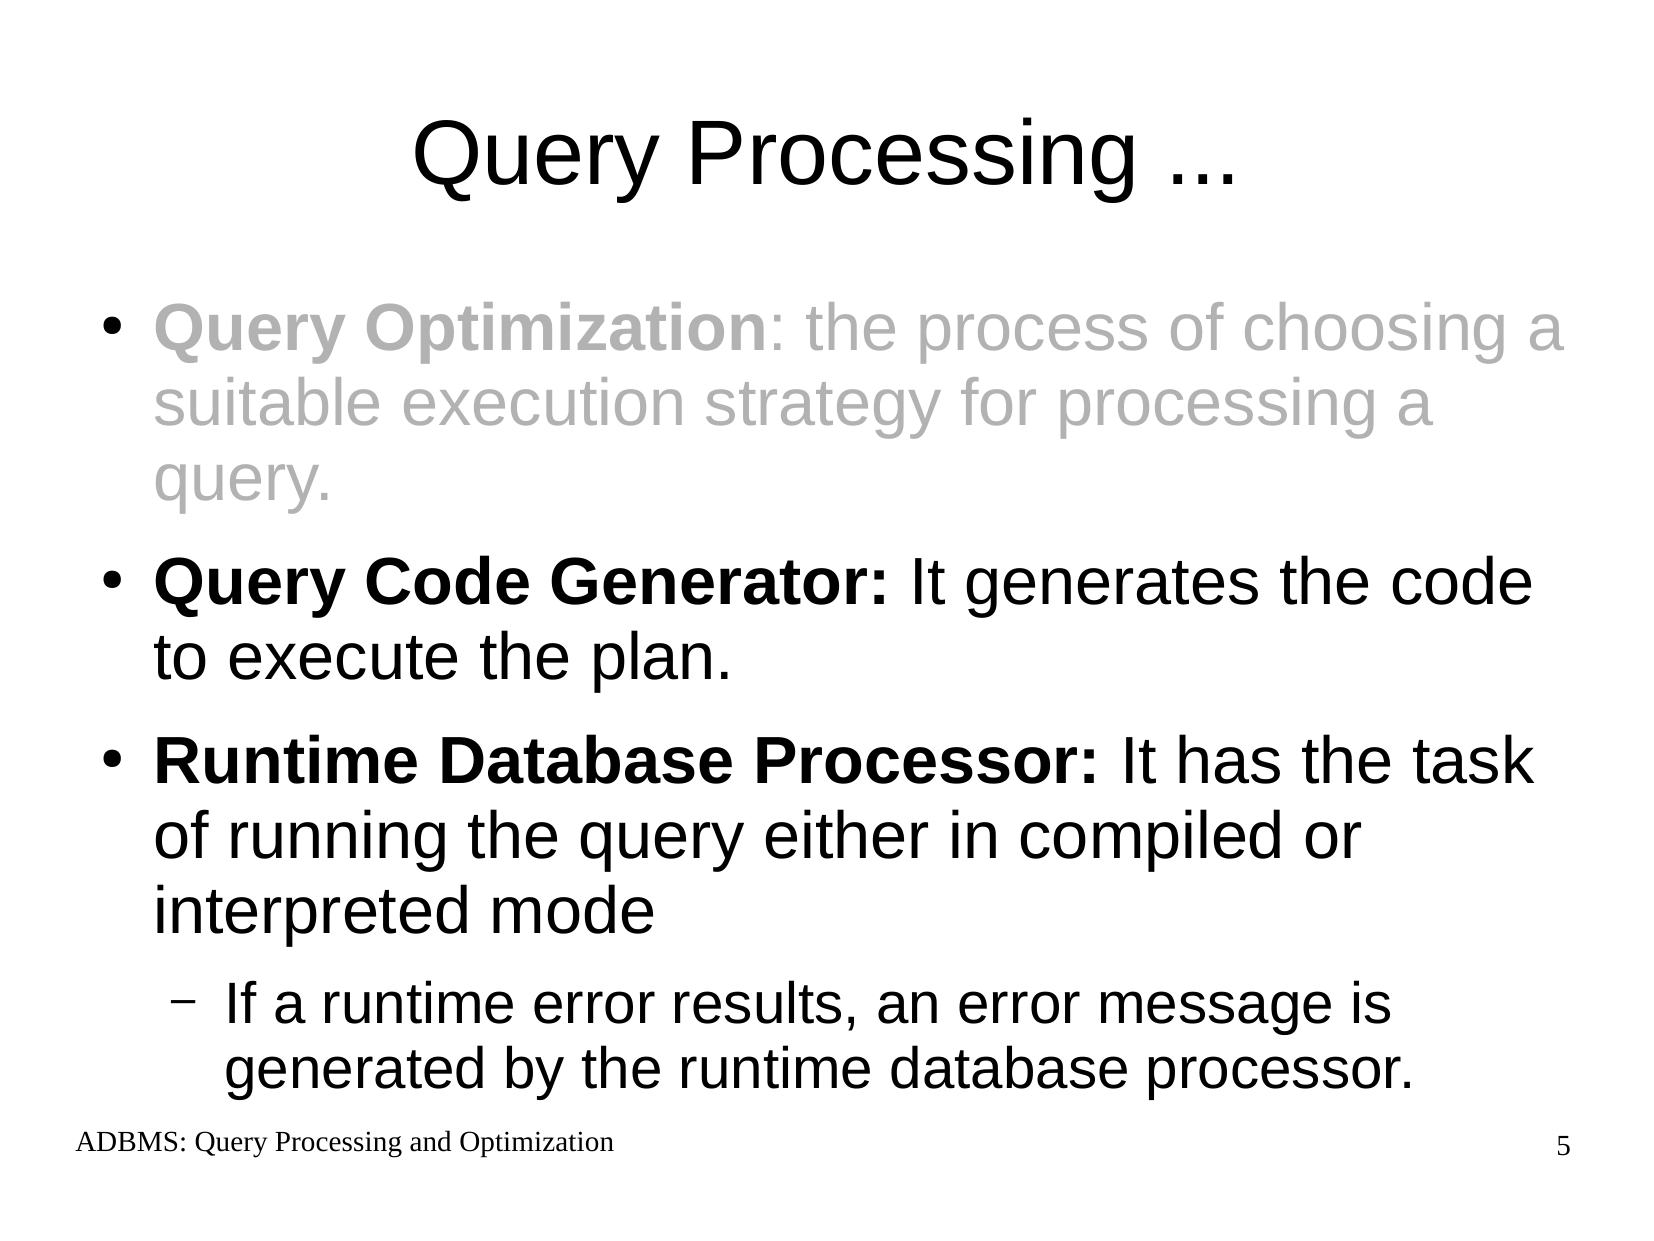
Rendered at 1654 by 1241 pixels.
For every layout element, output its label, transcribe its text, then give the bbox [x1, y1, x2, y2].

list Query Optimization: the process of choosing a suitable execution strategy for processing a query. Query Code Generator: It generates the code to execute the plan. Runtime Database Processor: It has the task of running the query either in compiled or interpreted mode If a runtime error results, an error message is generated by the runtime database processor. [82, 290, 1571, 1111]
title Query Processing ... [82, 49, 1571, 257]
